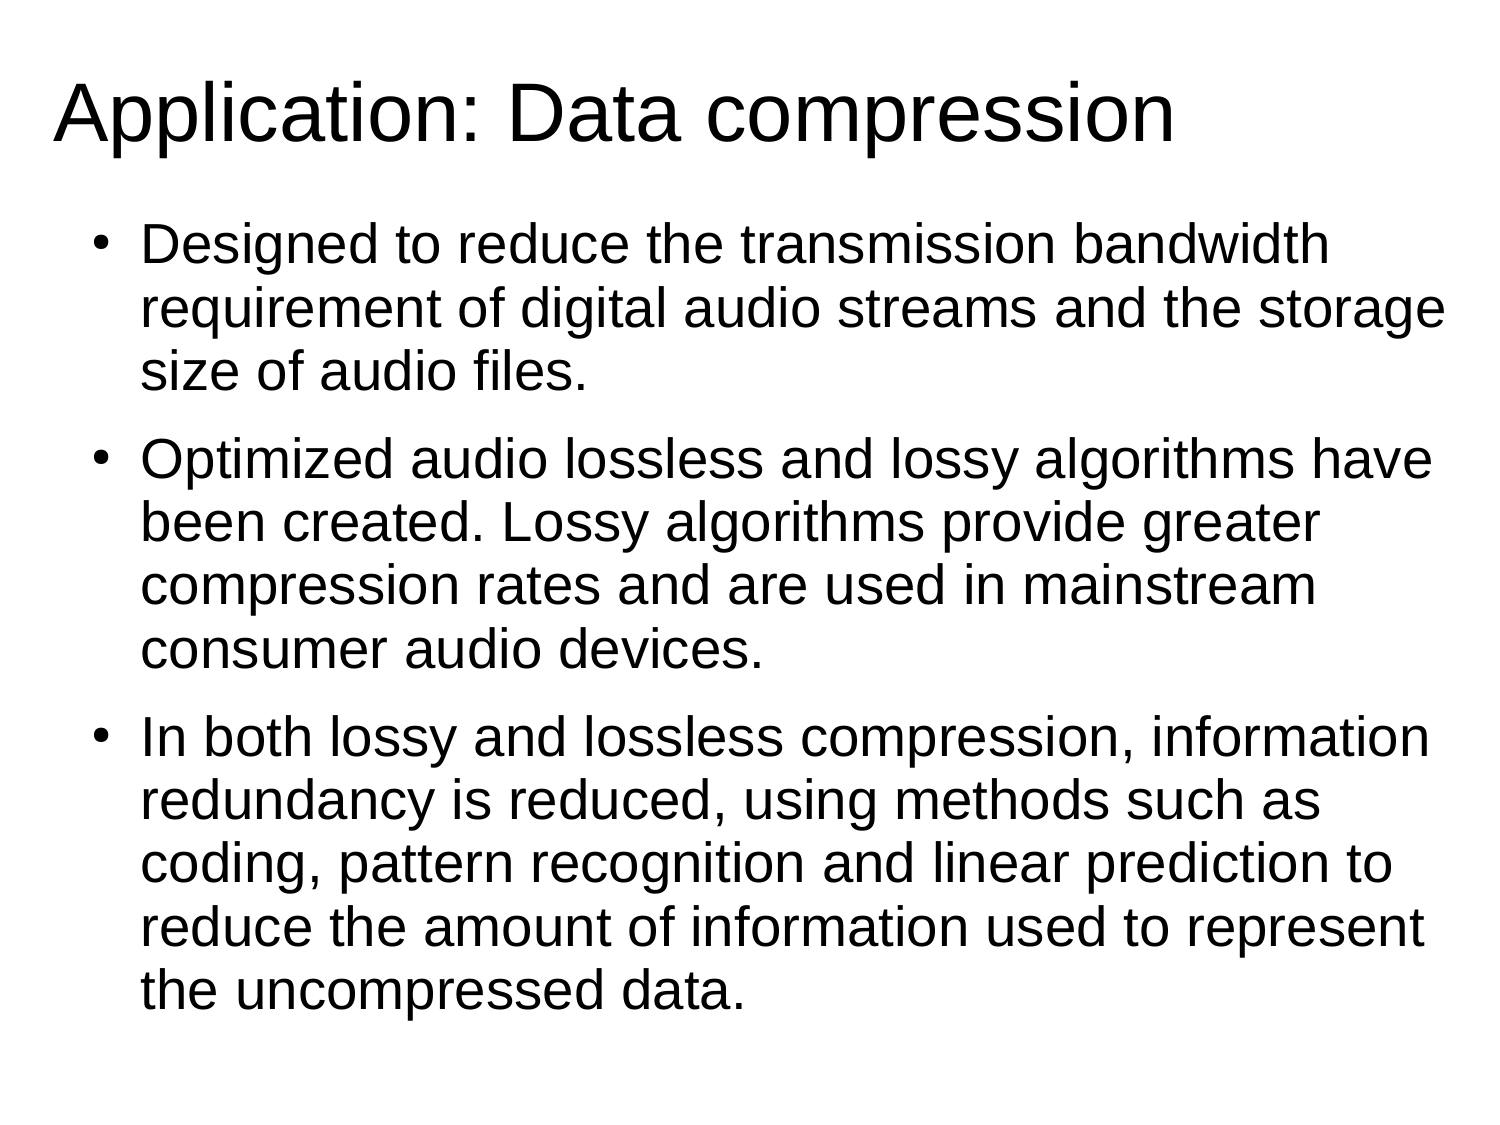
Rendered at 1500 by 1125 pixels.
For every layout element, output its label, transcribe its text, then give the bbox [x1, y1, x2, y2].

list Designed to reduce the transmission bandwidth requirement of digital audio streams and the storage size of audio files. Optimized audio lossless and lossy algorithms have been created. Lossy algorithms provide greater compression rates and are used in mainstream consumer audio devices. In both lossy and lossless compression, information redundancy is reduced, using methods such as coding, pattern recognition and linear prediction to reduce the amount of information used to represent the uncompressed data. [75, 212, 1463, 1036]
title Application: Data compression [53, 18, 1403, 207]
